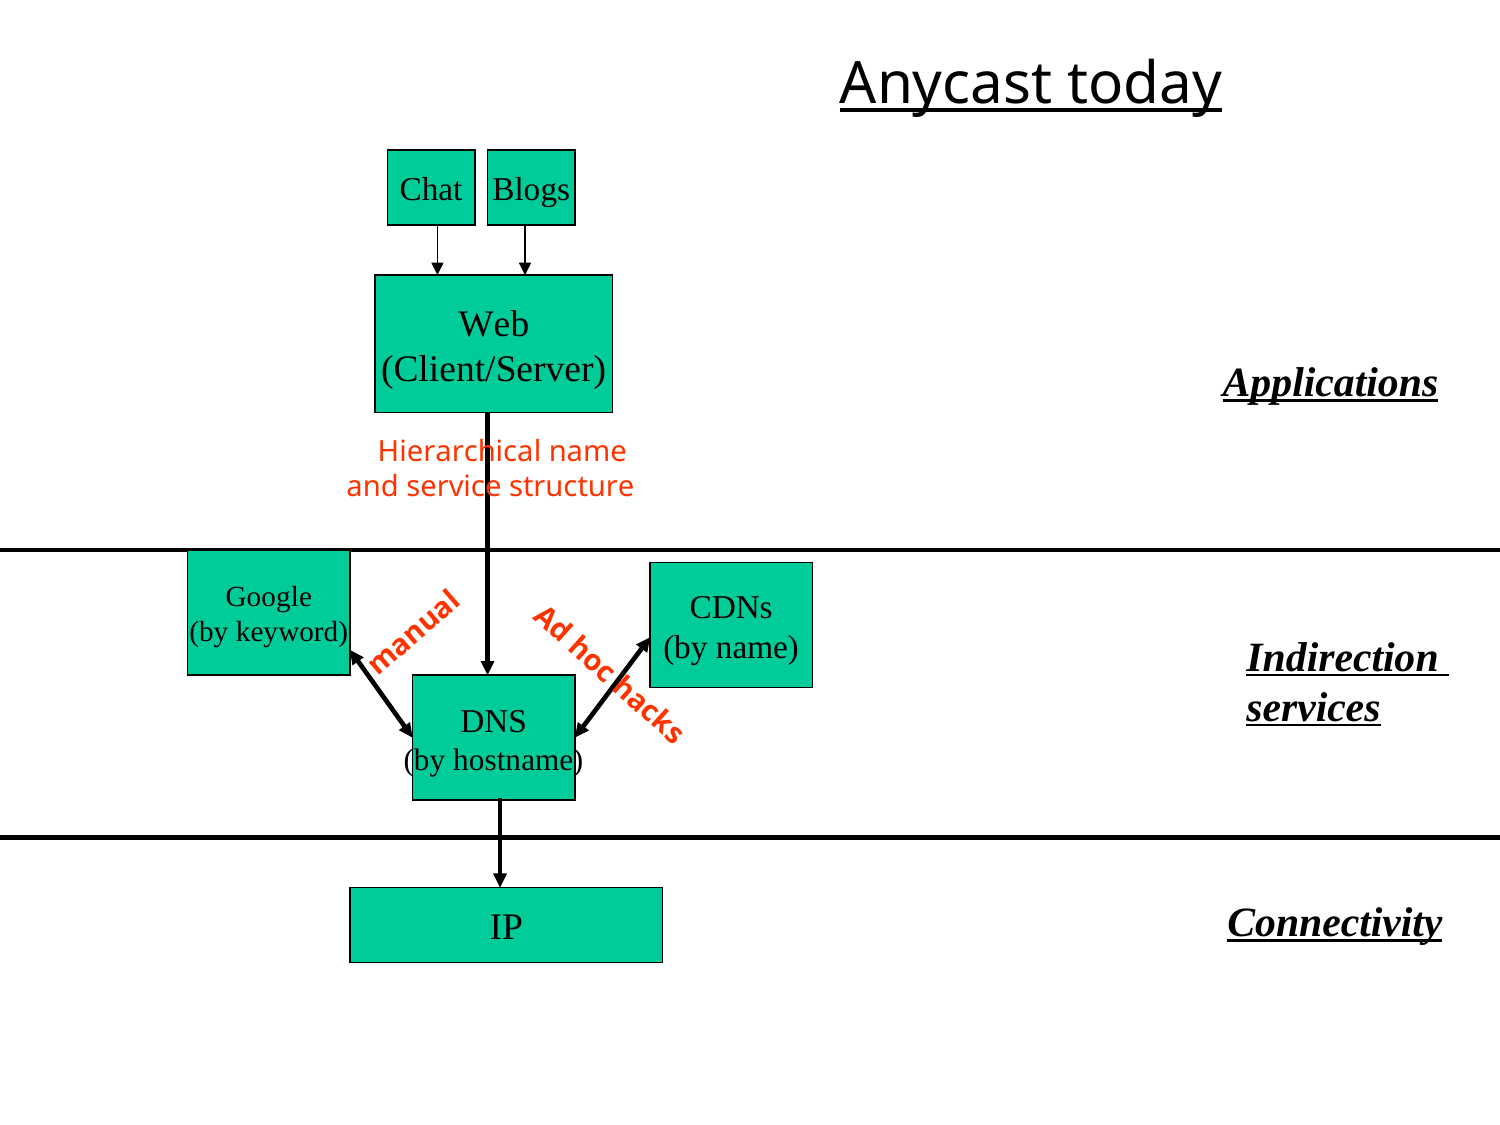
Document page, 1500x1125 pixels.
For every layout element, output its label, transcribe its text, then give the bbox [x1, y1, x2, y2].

text_box CDNs (by name) [649, 562, 813, 688]
text_box Applications [1208, 347, 1454, 413]
text_box Blogs [487, 149, 576, 225]
text_box Connectivity [1212, 887, 1458, 953]
text_box Ad hoc hacks [511, 581, 713, 770]
text_box Web (Client/Server) [375, 275, 613, 413]
text_box Google (by keyword) [187, 549, 351, 675]
text_box DNS (by hostname) [412, 674, 576, 800]
text_box Chat [387, 149, 475, 225]
text_box Hierarchical name and service structure [331, 424, 650, 511]
text_box IP [349, 887, 663, 963]
text_box Indirection services [1231, 622, 1465, 738]
text_box manual [342, 544, 508, 697]
text_box Anycast today [824, 37, 1238, 123]
